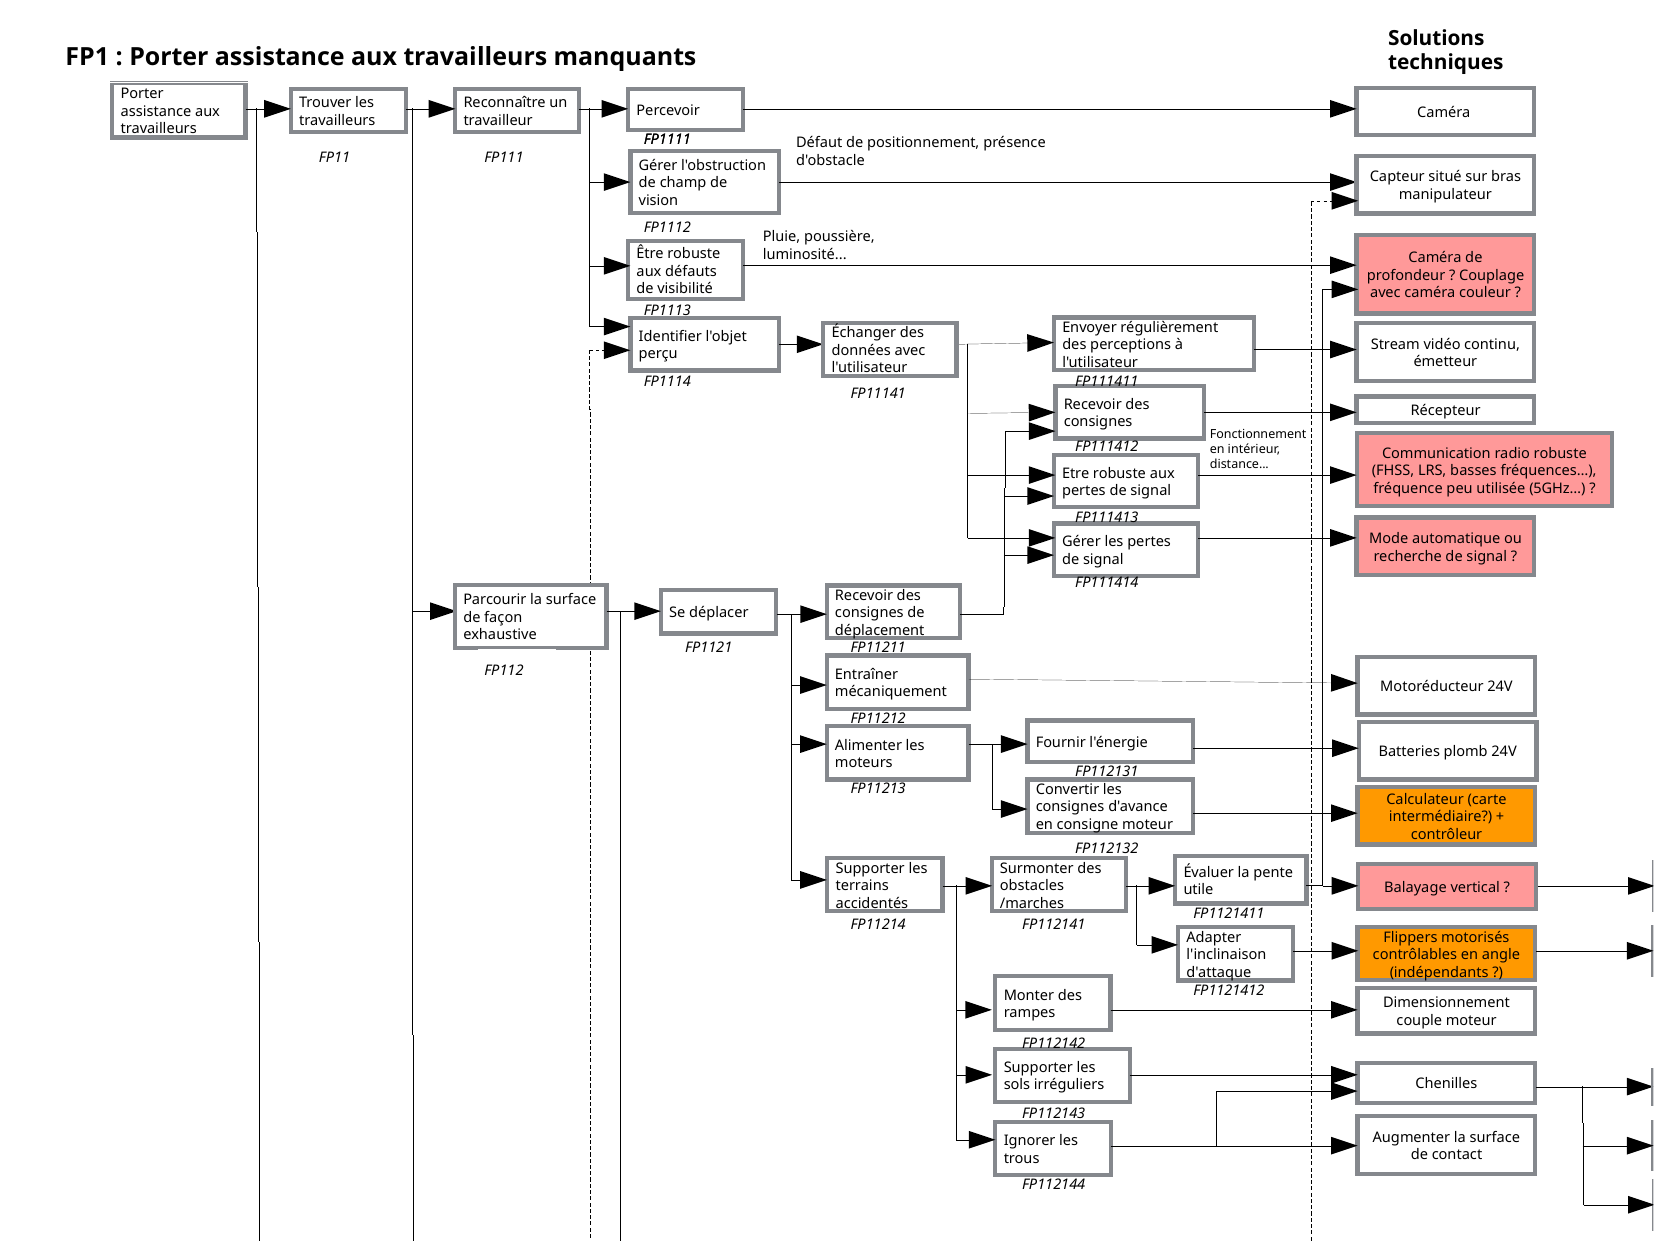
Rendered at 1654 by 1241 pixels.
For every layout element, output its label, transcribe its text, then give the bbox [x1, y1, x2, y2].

text_box Etre robuste aux pertes de signal [1053, 454, 1199, 508]
text_box FP112 [478, 649, 556, 691]
text_box Monter des rampes [995, 976, 1111, 1030]
text_box FP112132 [1069, 826, 1158, 869]
text_box FP111411 [1068, 359, 1158, 402]
text_box Défaut de positionnement, présence d'obstacle [789, 129, 1068, 172]
text_box Parcourir la surface de façon exhaustive [454, 585, 607, 648]
text_box FP1113 [637, 288, 715, 331]
text_box Flippers motorisés contrôlables en angle (indépendants ?) [1357, 927, 1536, 981]
text_box Récepteur [1356, 396, 1535, 423]
text_box Supporter les terrains accidentés [827, 858, 943, 912]
text_box Calculateur (carte intermédiaire?) + contrôleur [1357, 786, 1536, 845]
text_box Échanger des données avec l'utilisateur [823, 323, 957, 376]
text_box Fonctionnement en intérieur, distance... [1203, 433, 1322, 465]
text_box Communication radio robuste (FHSS, LRS, basses fréquences…), fréquence peu utilisée (5GHz…) ? [1356, 433, 1613, 507]
text_box Balayage vertical ? [1358, 863, 1537, 910]
text_box Augmenter la surface de contact [1357, 1116, 1536, 1174]
text_box FP112143 [1015, 1092, 1105, 1134]
text_box FP1121412 [1187, 968, 1288, 1010]
text_box Envoyer régulièrement des perceptions à l'utilisateur [1053, 317, 1254, 370]
text_box Supporter les sols irréguliers [995, 1048, 1130, 1103]
text_box FP11214 [844, 903, 922, 945]
text_box FP11211 [844, 625, 922, 668]
text_box FP111413 [1068, 495, 1158, 538]
text_box Se déplacer [660, 590, 776, 634]
text_box Gérer les pertes de signal [1053, 523, 1199, 576]
text_box Reconnaître un travailleur [455, 89, 579, 133]
text_box FP1 : Porter assistance aux travailleurs manquants [59, 27, 804, 83]
text_box Solutions techniques [1381, 15, 1548, 83]
text_box Mode automatique ou recherche de signal ? [1356, 517, 1535, 576]
text_box Recevoir des consignes [1055, 386, 1204, 439]
text_box FP111 [478, 135, 556, 178]
text_box FP11141 [844, 371, 922, 414]
text_box Ignorer les trous [995, 1121, 1111, 1176]
text_box Motoréducteur 24V [1357, 656, 1536, 715]
text_box FP11 [312, 135, 367, 178]
text_box Recevoir des consignes de déplacement [826, 585, 961, 638]
text_box FP112131 [1068, 749, 1158, 792]
text_box Surmonter des obstacles /marches [991, 858, 1127, 912]
text_box Dimensionnement couple moteur [1357, 987, 1536, 1034]
text_box Évaluer la pente utile [1175, 856, 1307, 904]
text_box Identifier l'objet perçu [630, 318, 779, 371]
text_box Chenilles [1357, 1062, 1536, 1103]
text_box FP11212 [844, 696, 922, 739]
text_box Gérer l'obstruction de champ de vision [630, 150, 779, 214]
text_box FP112141 [1015, 903, 1105, 945]
text_box FP112142 [1015, 1021, 1105, 1064]
text_box Convertir les consignes d'avance en consigne moteur [1027, 779, 1193, 833]
text_box Percevoir [628, 89, 744, 130]
text_box FP111412 [1068, 424, 1158, 467]
text_box FP1111 [637, 117, 715, 160]
text_box Être robuste aux défauts de visibilité [628, 241, 744, 300]
text_box FP1114 [637, 359, 715, 402]
text_box Entraîner mécaniquement [826, 655, 969, 709]
text_box Alimenter les moteurs [826, 726, 969, 780]
text_box FP1121411 [1187, 891, 1288, 934]
text_box Capteur situé sur bras manipulateur [1356, 155, 1535, 214]
text_box Adapter l'inclinaison d'attaque [1178, 927, 1294, 981]
text_box Caméra de profondeur ? Couplage avec caméra couleur ? [1356, 235, 1535, 314]
text_box FP111414 [1068, 560, 1158, 603]
text_box FP11213 [844, 767, 922, 810]
text_box FP1121 [678, 625, 756, 668]
text_box Porter assistance aux travailleurs [112, 83, 246, 138]
text_box Caméra [1356, 87, 1535, 135]
text_box FP112144 [1015, 1162, 1105, 1205]
text_box Stream vidéo continu, émetteur [1356, 323, 1535, 381]
text_box Trouver les travailleurs [290, 89, 406, 133]
text_box Batteries plomb 24V [1358, 722, 1537, 780]
text_box Pluie, poussière, luminosité... [756, 229, 913, 261]
text_box FP1112 [637, 206, 715, 249]
text_box Fournir l'énergie [1027, 720, 1193, 762]
